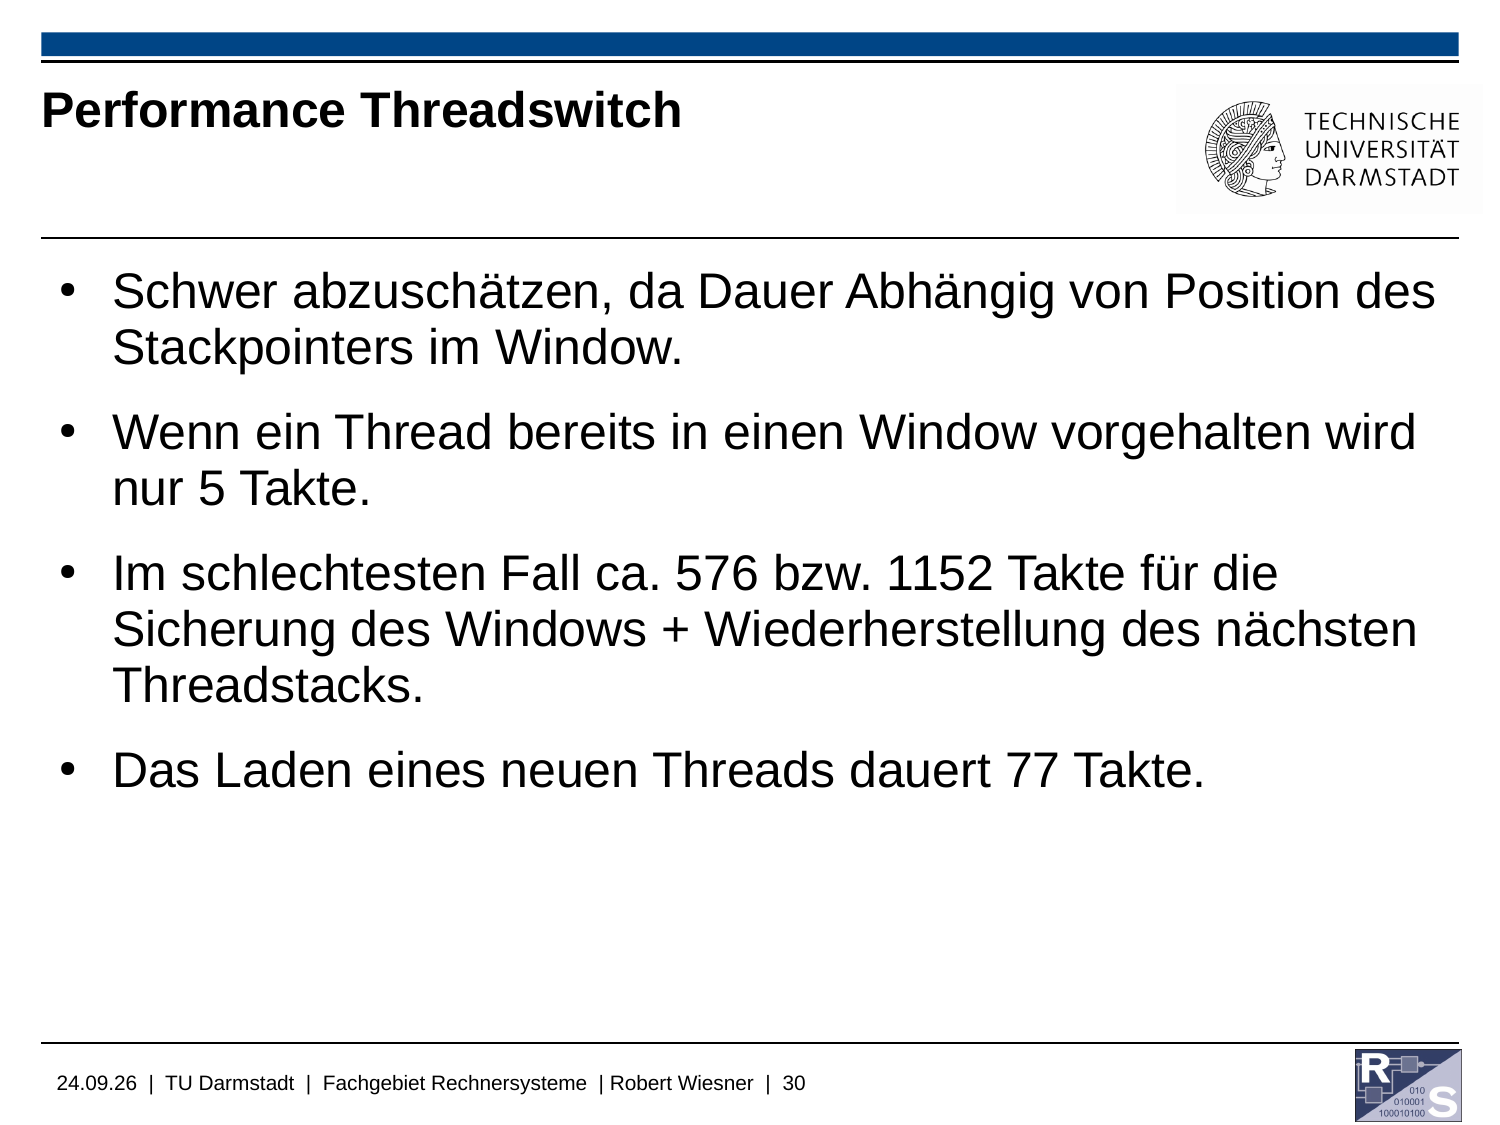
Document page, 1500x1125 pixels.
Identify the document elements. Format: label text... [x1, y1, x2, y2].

title Performance Threadswitch [41, 35, 1131, 186]
picture [1355, 1049, 1462, 1122]
list Schwer abzuschätzen, da Dauer Abhängig von Position des Stackpointers im Window. Wenn ein Thread bereits in einen Window vorgehalten wird nur 5 Takte. Im schlechtesten Fall ca. 576 bzw. 1152 Takte für die Sicherung des Windows + Wiederherstellung des nächsten Threadstacks. Das Laden eines neuen Threads dauert 77 Takte. [41, 263, 1455, 1032]
